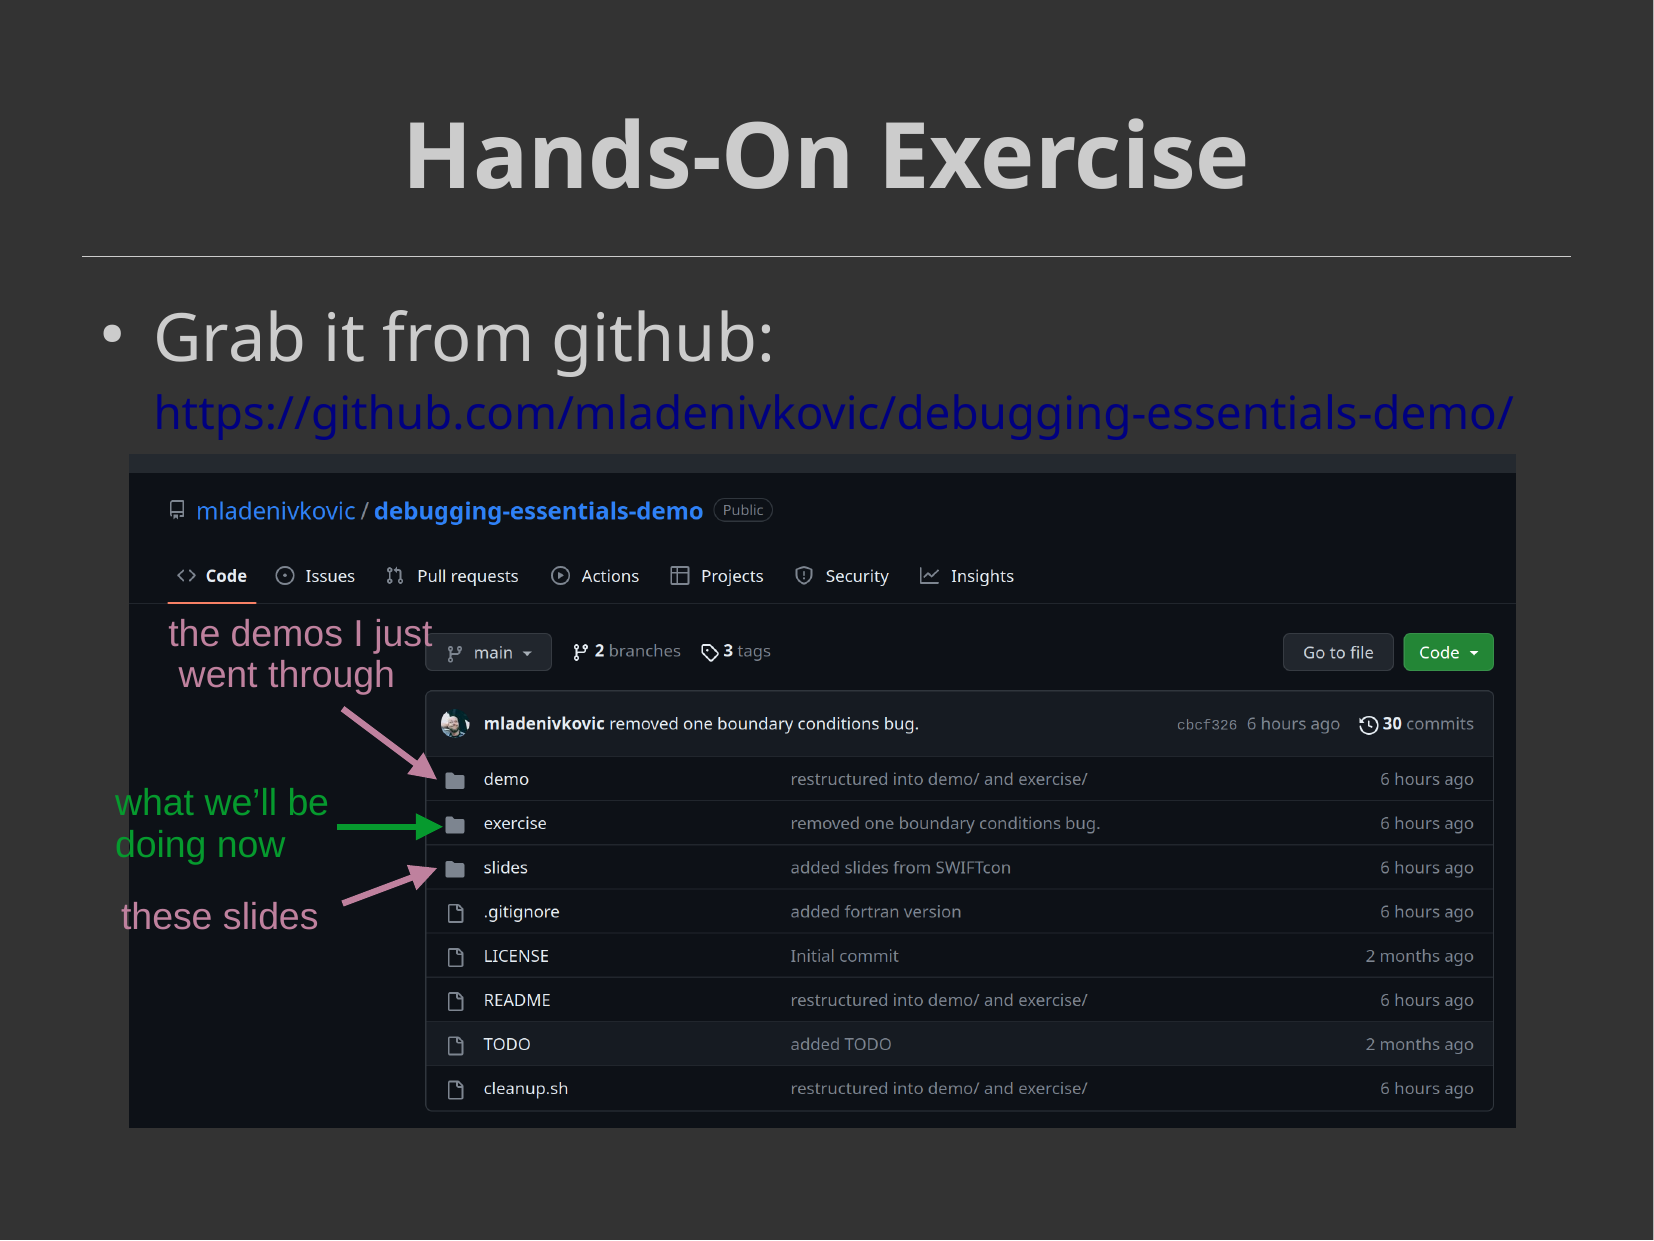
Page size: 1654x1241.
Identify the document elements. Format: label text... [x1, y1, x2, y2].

list Grab it from github: https://github.com/mladenivkovic/debugging-essentials-demo/ [82, 290, 1571, 473]
title Hands-On Exercise [82, 49, 1571, 257]
text_box the demos I just went through [153, 604, 451, 709]
picture [129, 454, 1516, 1128]
text_box what we’ll be doing now [100, 773, 345, 873]
text_box these slides [106, 888, 334, 945]
